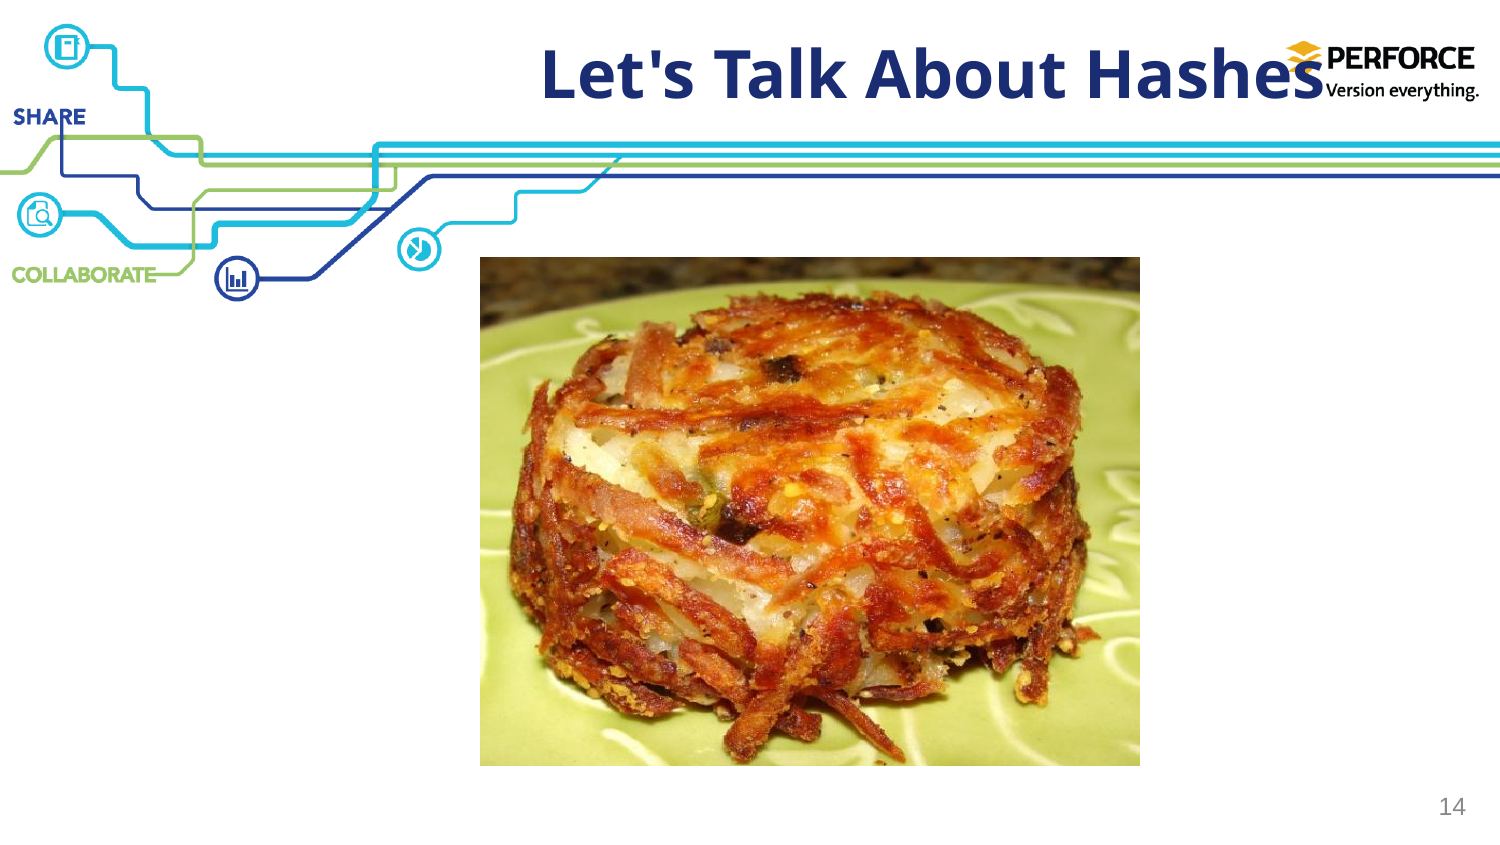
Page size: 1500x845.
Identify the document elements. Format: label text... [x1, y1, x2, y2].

title Let's Talk About Hashes [525, 24, 1500, 121]
picture [0, 0, 1500, 845]
text_box <number> [1131, 782, 1482, 828]
